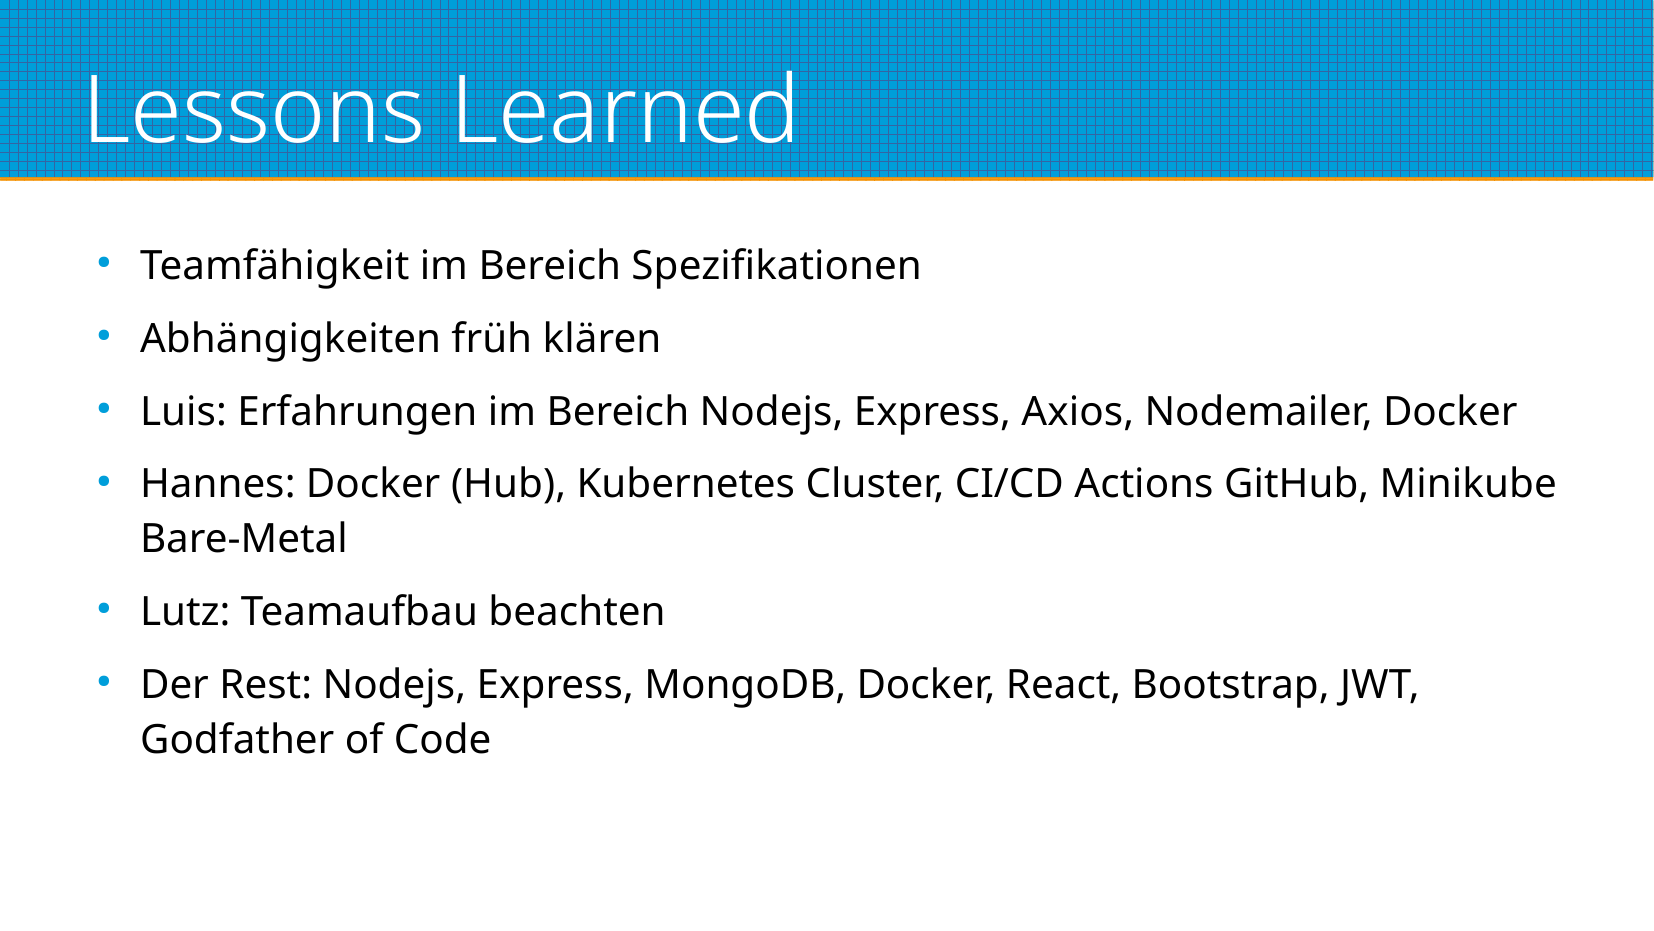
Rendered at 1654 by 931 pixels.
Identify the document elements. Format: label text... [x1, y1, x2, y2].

title Lessons Learned [82, 14, 1571, 171]
list Teamfähigkeit im Bereich Spezifikationen Abhängigkeiten früh klären Luis: Erfahrungen im Bereich Nodejs, Express, Axios, Nodemailer, Docker Hannes: Docker (Hub), Kubernetes Cluster, CI/CD Actions GitHub, Minikube Bare-Metal Lutz: Teamaufbau beachten Der Rest: Nodejs, Express, MongoDB, Docker, React, Bootstrap, JWT, Godfather of Code [82, 236, 1563, 811]
